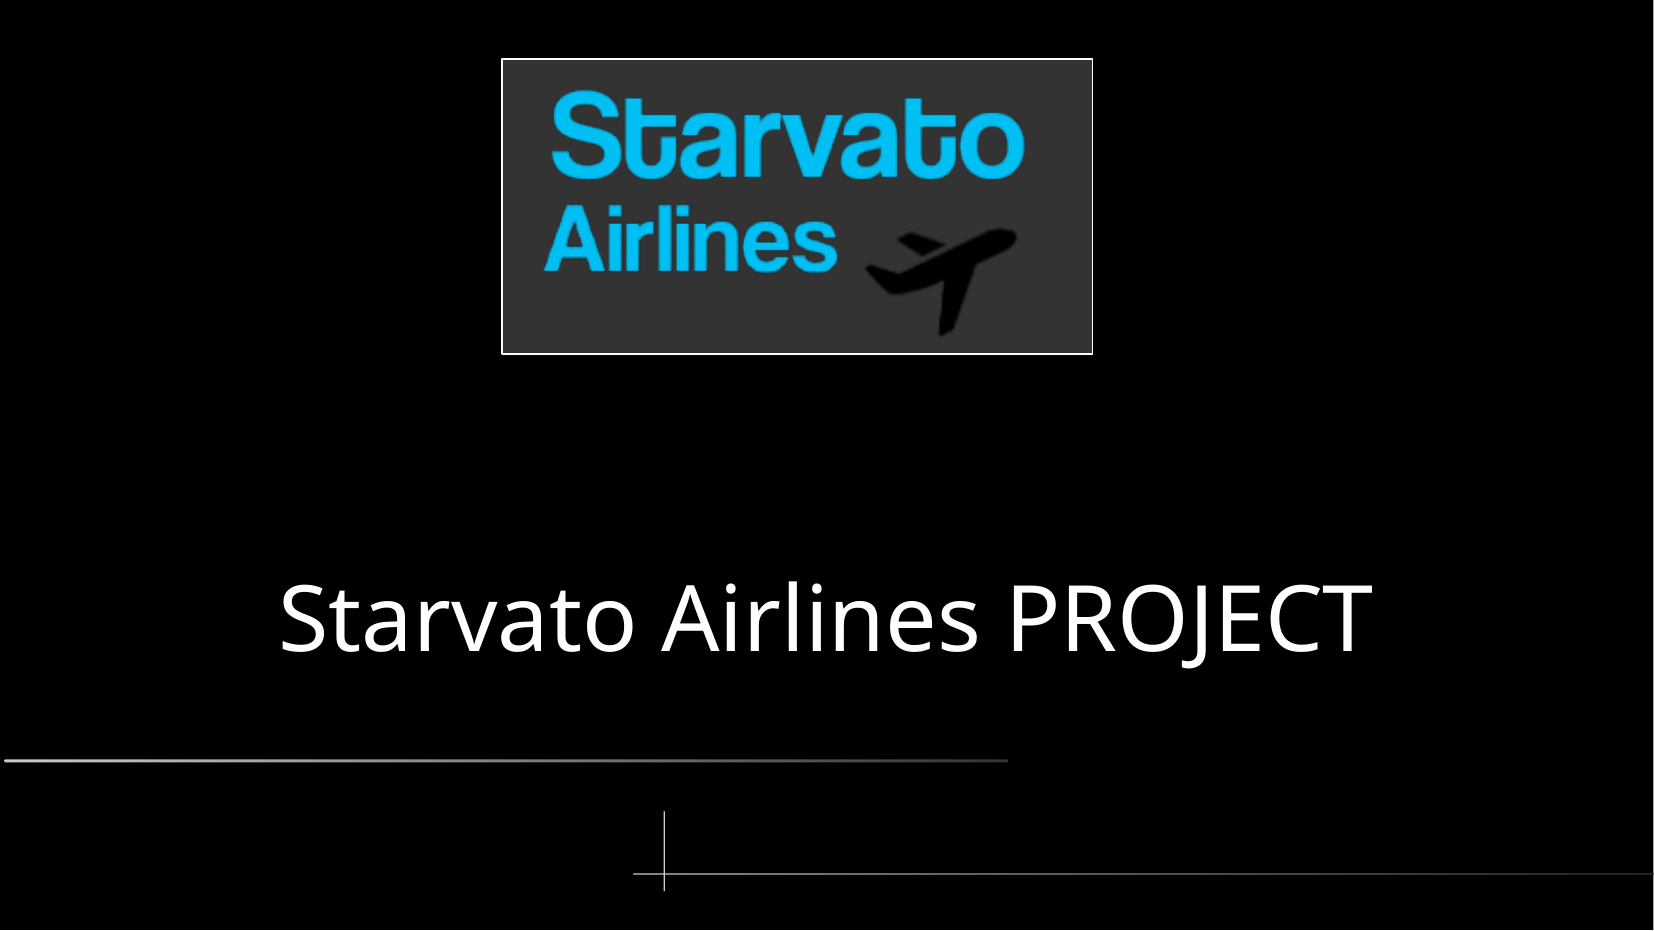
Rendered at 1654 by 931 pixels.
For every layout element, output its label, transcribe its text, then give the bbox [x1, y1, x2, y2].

text_box [501, 59, 1093, 355]
title Starvato Airlines PROJECT [88, 561, 1565, 672]
picture [535, 88, 1034, 345]
